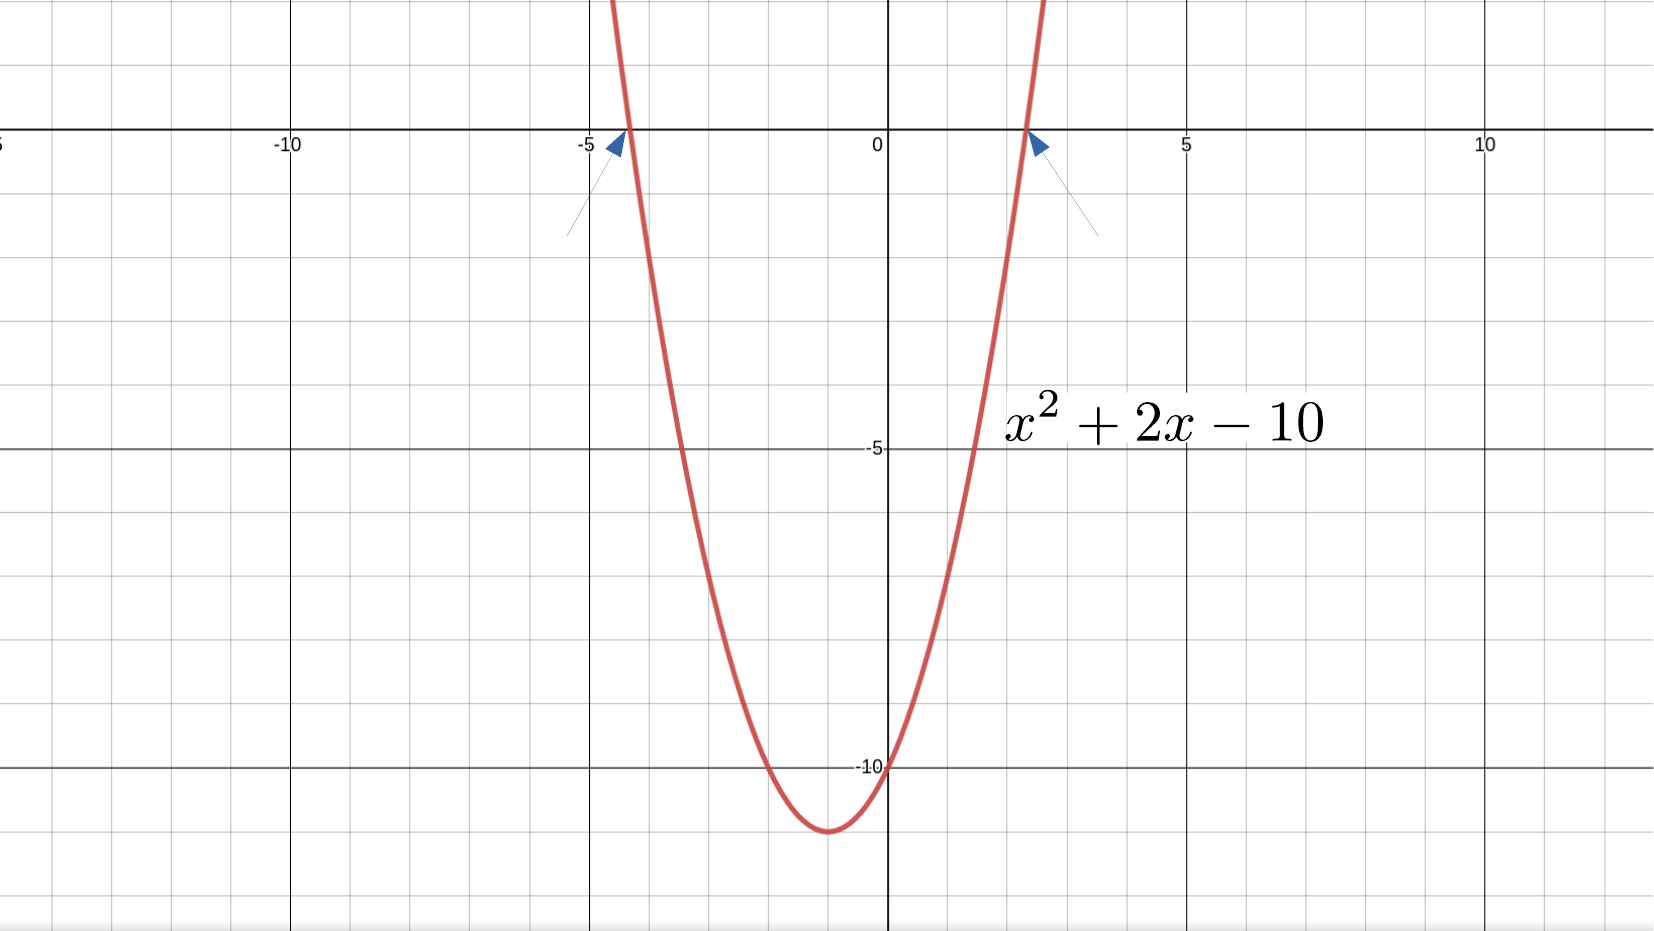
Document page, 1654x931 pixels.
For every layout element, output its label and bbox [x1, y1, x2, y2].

picture [0, 0, 1654, 931]
text_box [1005, 389, 1323, 446]
